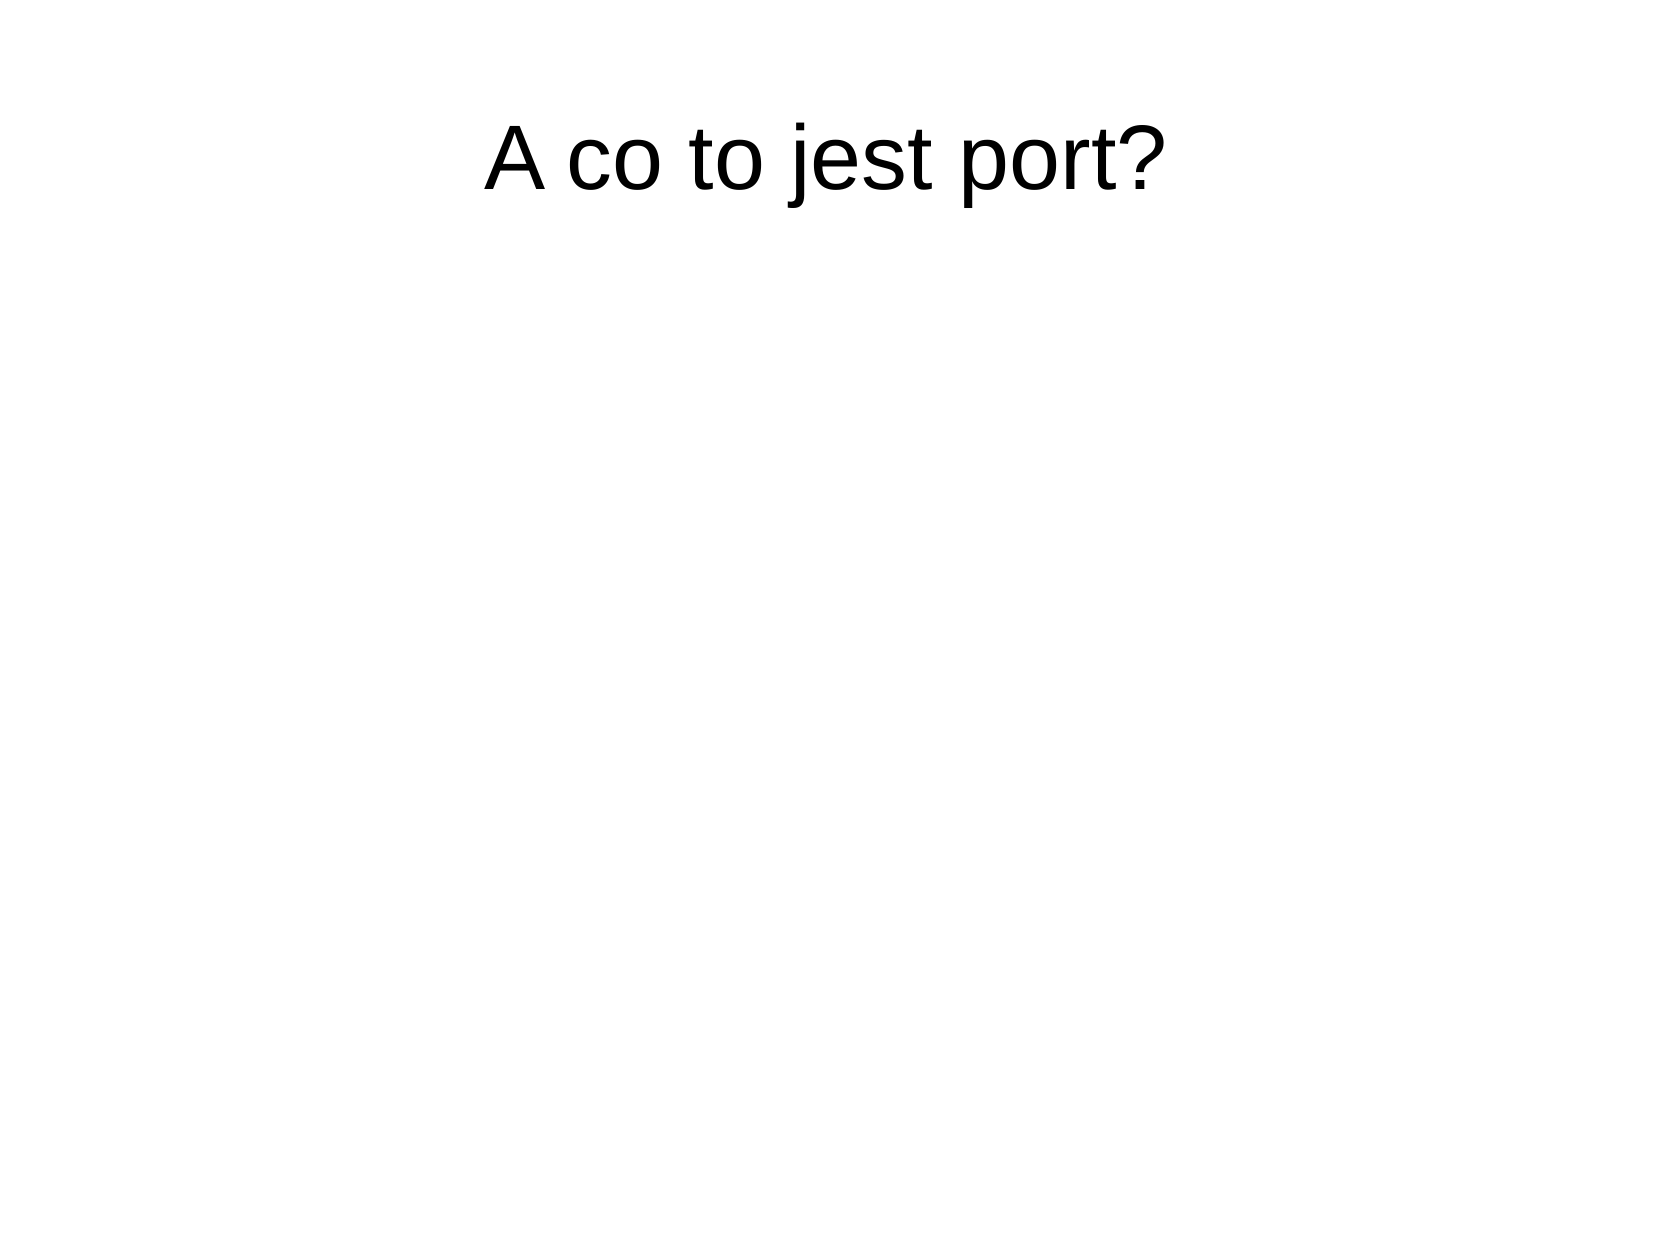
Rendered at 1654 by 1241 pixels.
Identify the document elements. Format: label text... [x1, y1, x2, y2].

title A co to jest port? [82, 49, 1571, 257]
